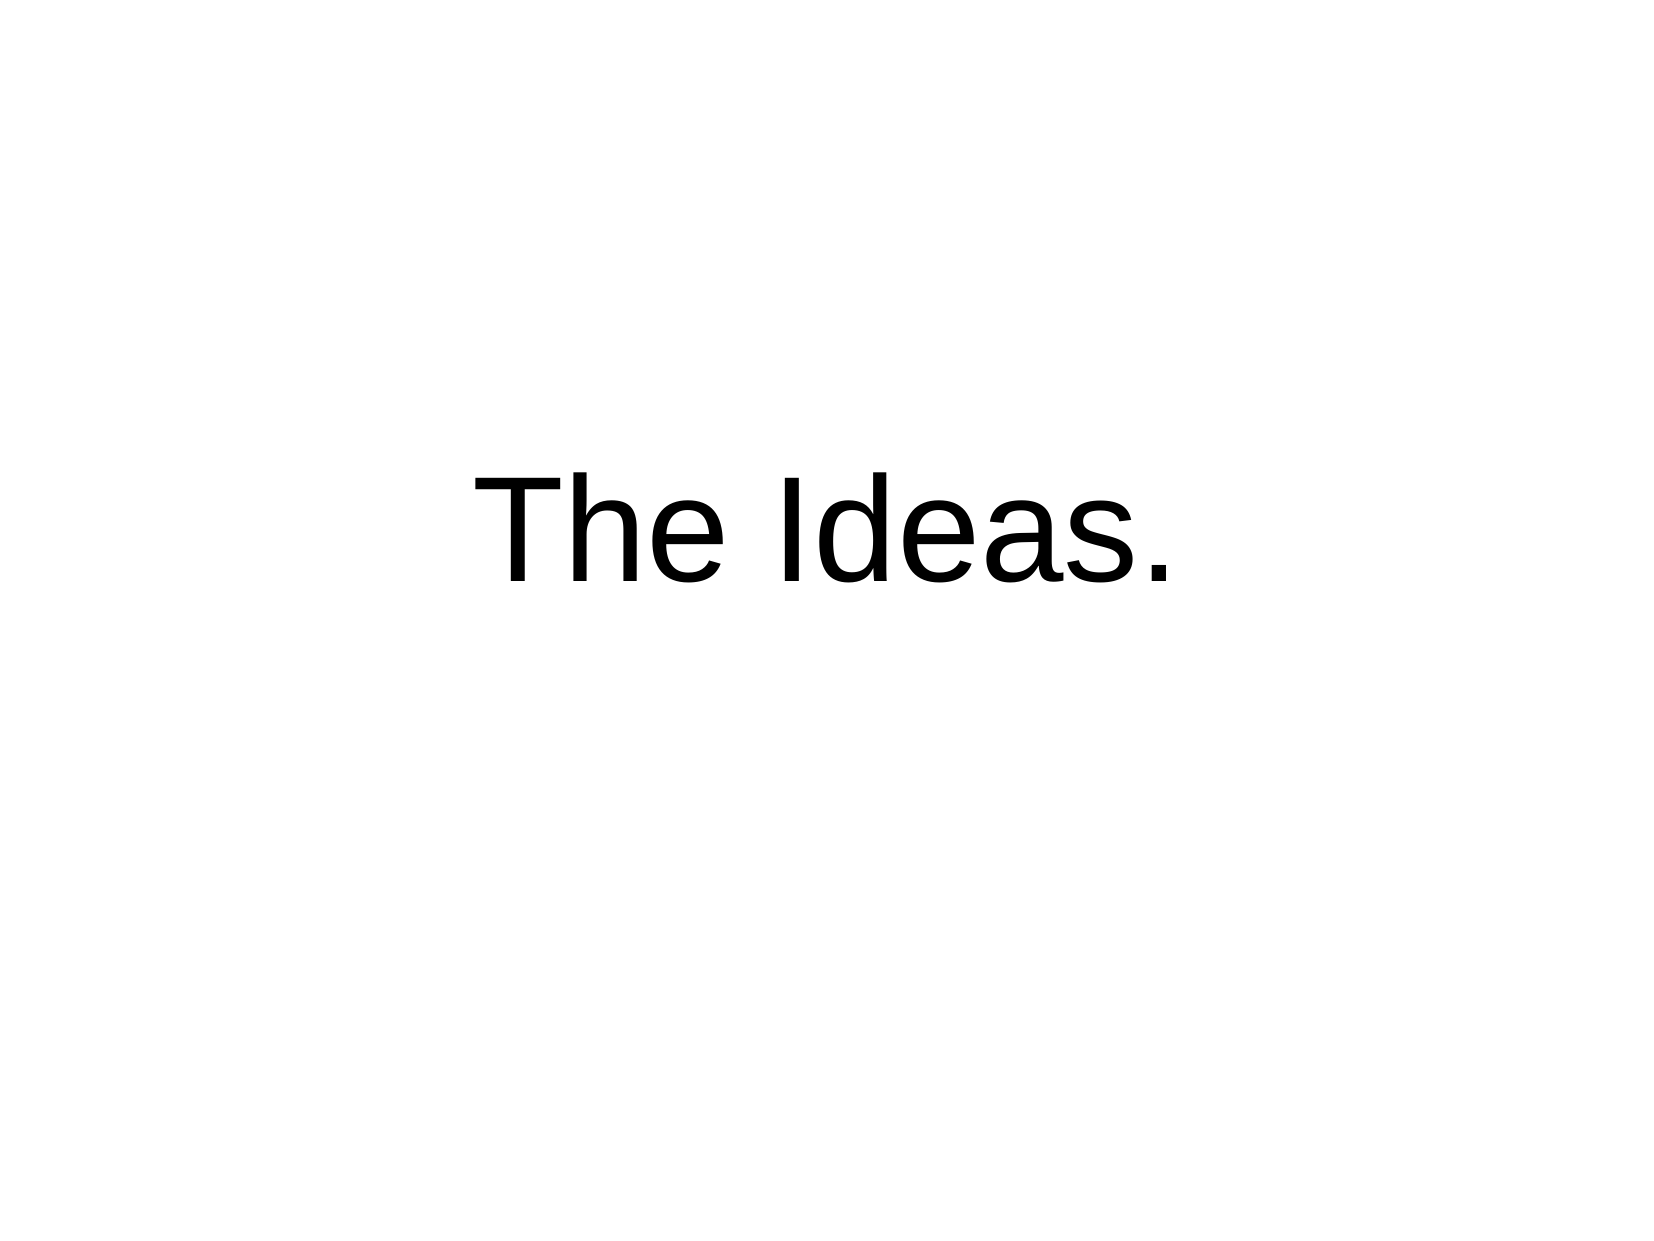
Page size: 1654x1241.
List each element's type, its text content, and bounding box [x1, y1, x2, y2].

subtitle The Ideas. [82, 49, 1571, 1010]
